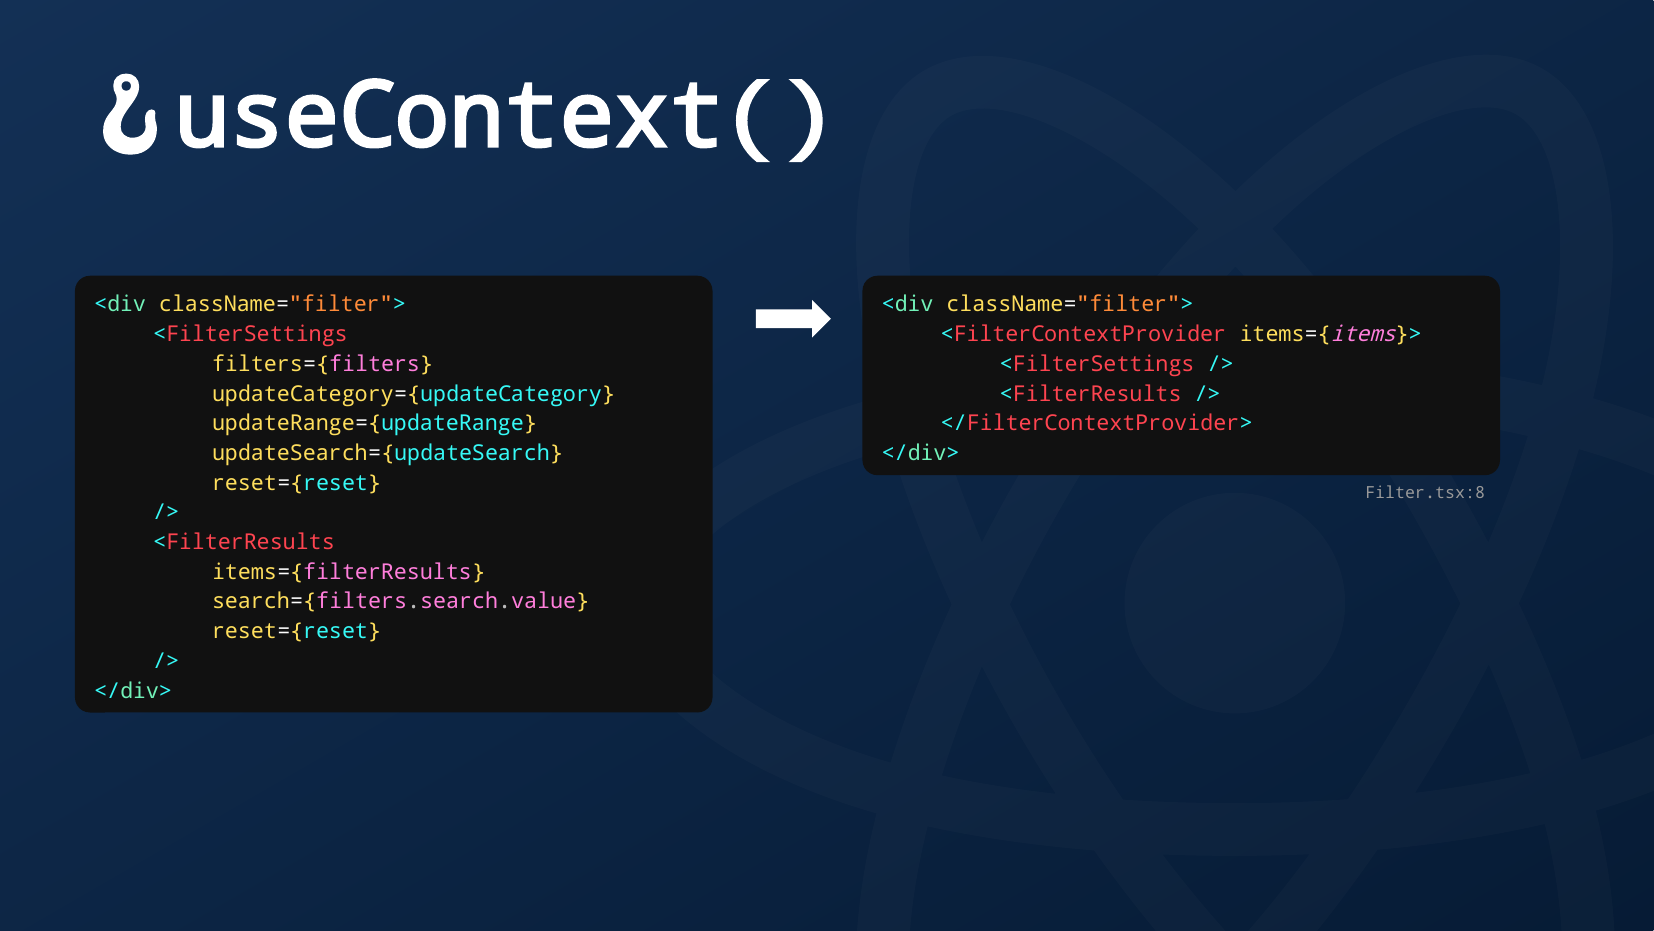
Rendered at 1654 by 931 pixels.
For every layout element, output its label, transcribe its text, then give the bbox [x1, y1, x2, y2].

text_box Filter.tsx:8 [1350, 475, 1501, 513]
title 🪝useContext() [82, 37, 1571, 193]
text_box <div className="filter"> <FilterContextProvider items={items}> <FilterSettings /> <FilterResults /> </FilterContextProvider> </div> [862, 275, 1501, 476]
text_box [755, 299, 831, 338]
text_box <div className="filter"> <FilterSettings filters={filters} updateCategory={updateCategory} updateRange={updateRange} updateSearch={updateSearch} reset={reset} /> <FilterResults items={filterResults} search={filters.search.value} reset={reset} /> </div> [74, 275, 713, 713]
